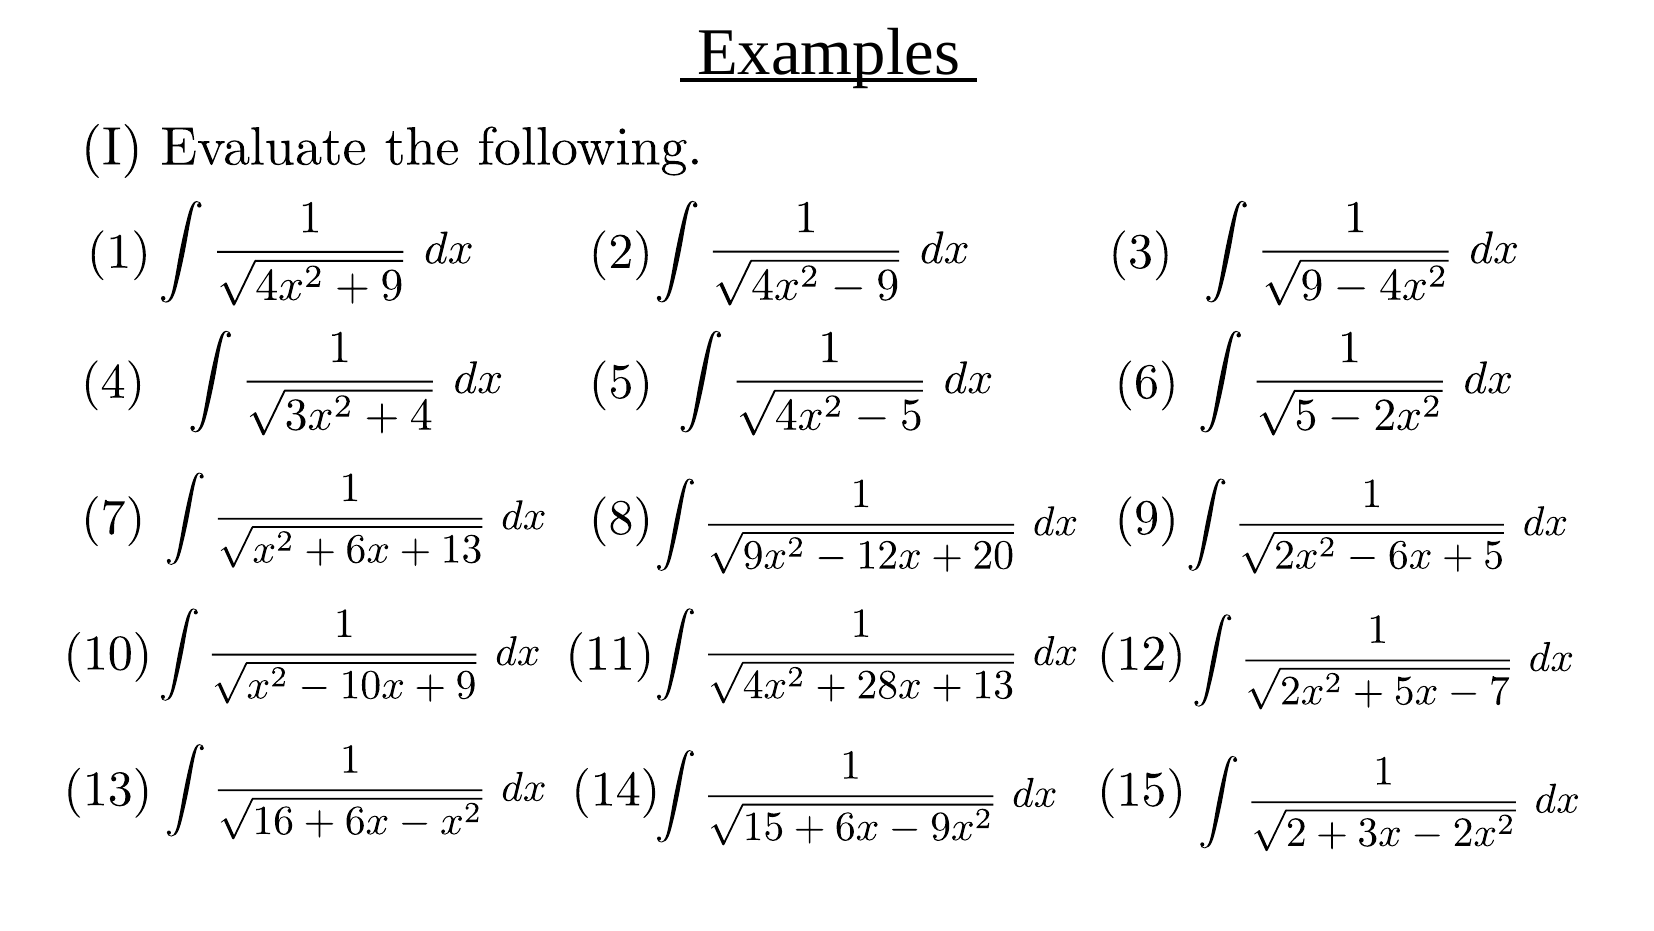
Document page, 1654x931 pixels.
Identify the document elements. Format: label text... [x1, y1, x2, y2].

text_box [1117, 496, 1174, 547]
text_box [160, 201, 472, 306]
text_box [65, 632, 148, 682]
text_box [83, 496, 141, 547]
text_box [1199, 755, 1579, 852]
text_box [591, 230, 648, 281]
text_box [680, 330, 992, 436]
text_box [1205, 200, 1518, 306]
text_box [1117, 360, 1174, 411]
text_box [656, 200, 968, 306]
text_box [1200, 330, 1512, 436]
text_box [190, 330, 502, 436]
text_box [83, 123, 698, 178]
text_box [89, 230, 146, 281]
text_box [656, 478, 1077, 574]
text_box [1188, 478, 1567, 574]
text_box [166, 472, 545, 568]
text_box [166, 744, 545, 840]
text_box [1194, 614, 1573, 710]
text_box [1099, 632, 1181, 683]
title Examples [84, 10, 1574, 94]
text_box [160, 608, 539, 704]
text_box [591, 360, 648, 411]
text_box [567, 632, 650, 683]
text_box [83, 360, 141, 411]
text_box [1111, 230, 1168, 281]
text_box [1099, 768, 1181, 819]
text_box [573, 750, 1056, 846]
subtitle [59, 117, 1607, 910]
text_box [591, 496, 648, 547]
text_box [656, 608, 1077, 704]
text_box [65, 767, 148, 818]
